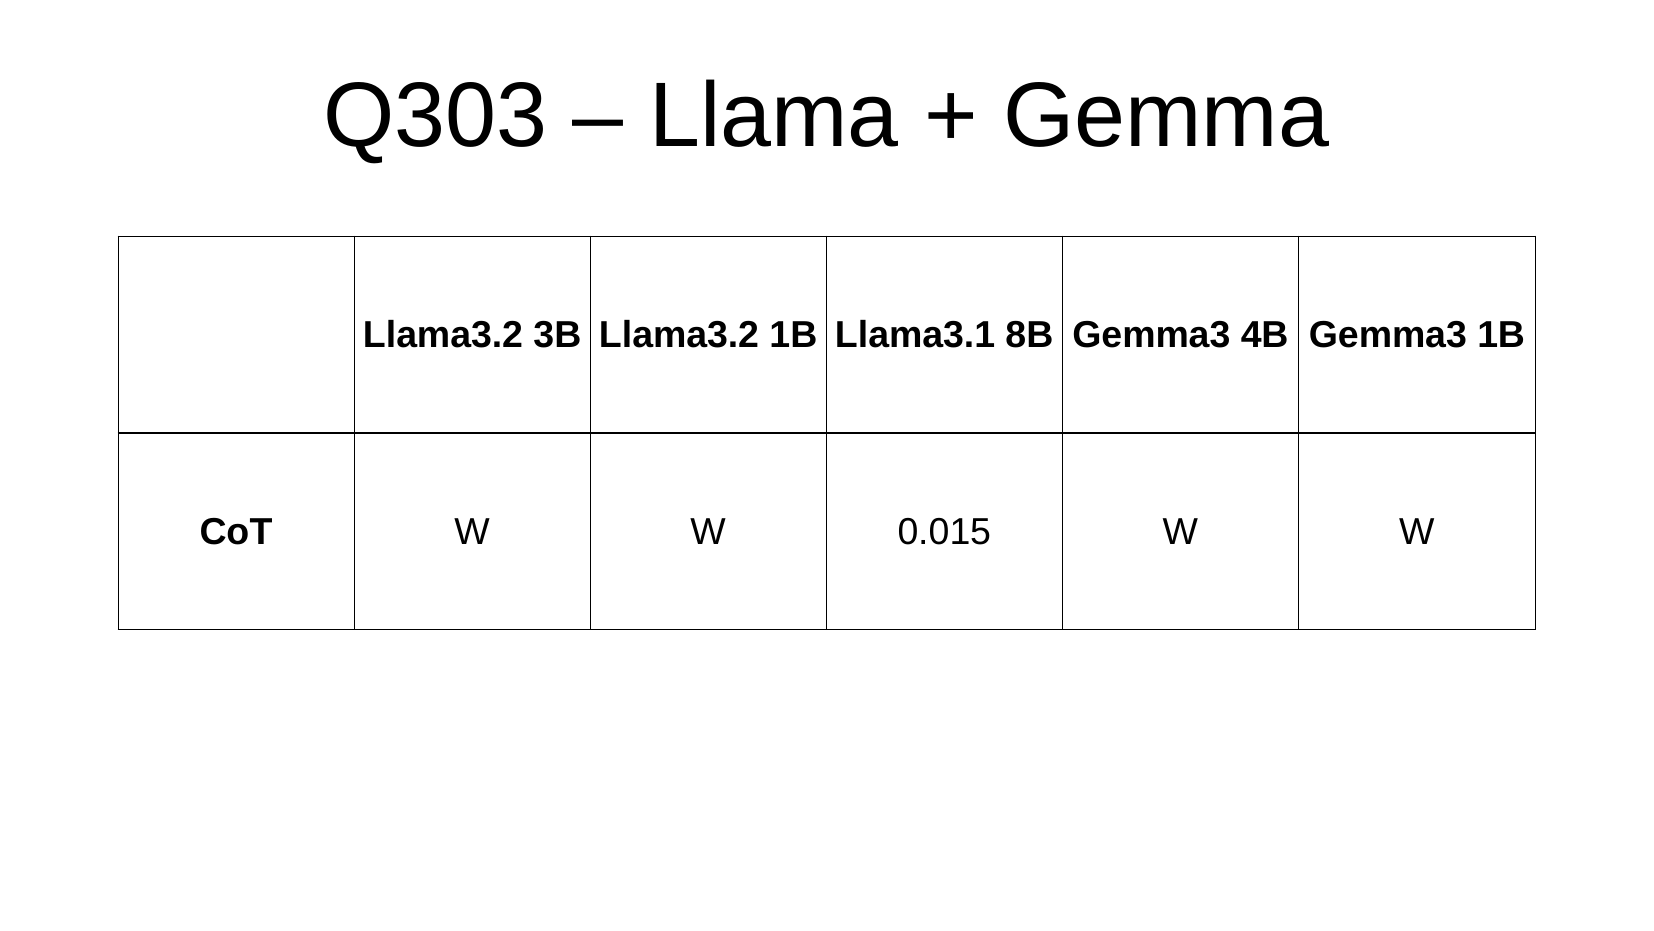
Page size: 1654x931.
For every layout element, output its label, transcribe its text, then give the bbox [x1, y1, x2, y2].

table_cell W [355, 434, 590, 629]
table_header [119, 237, 354, 432]
table_cell 0.015 [827, 434, 1062, 629]
table_cell W [1063, 434, 1298, 629]
table_cell CoT [119, 434, 354, 629]
table_header Llama3.2 1B [591, 237, 826, 432]
table_cell W [591, 434, 826, 629]
title Q303 – Llama + Gemma [82, 37, 1571, 193]
table_header Llama3.1 8B [827, 237, 1062, 432]
table_cell W [1299, 434, 1535, 629]
table_header Llama3.2 3B [355, 237, 590, 432]
table_header Gemma3 1B [1299, 237, 1535, 432]
table_header Gemma3 4B [1063, 237, 1298, 432]
